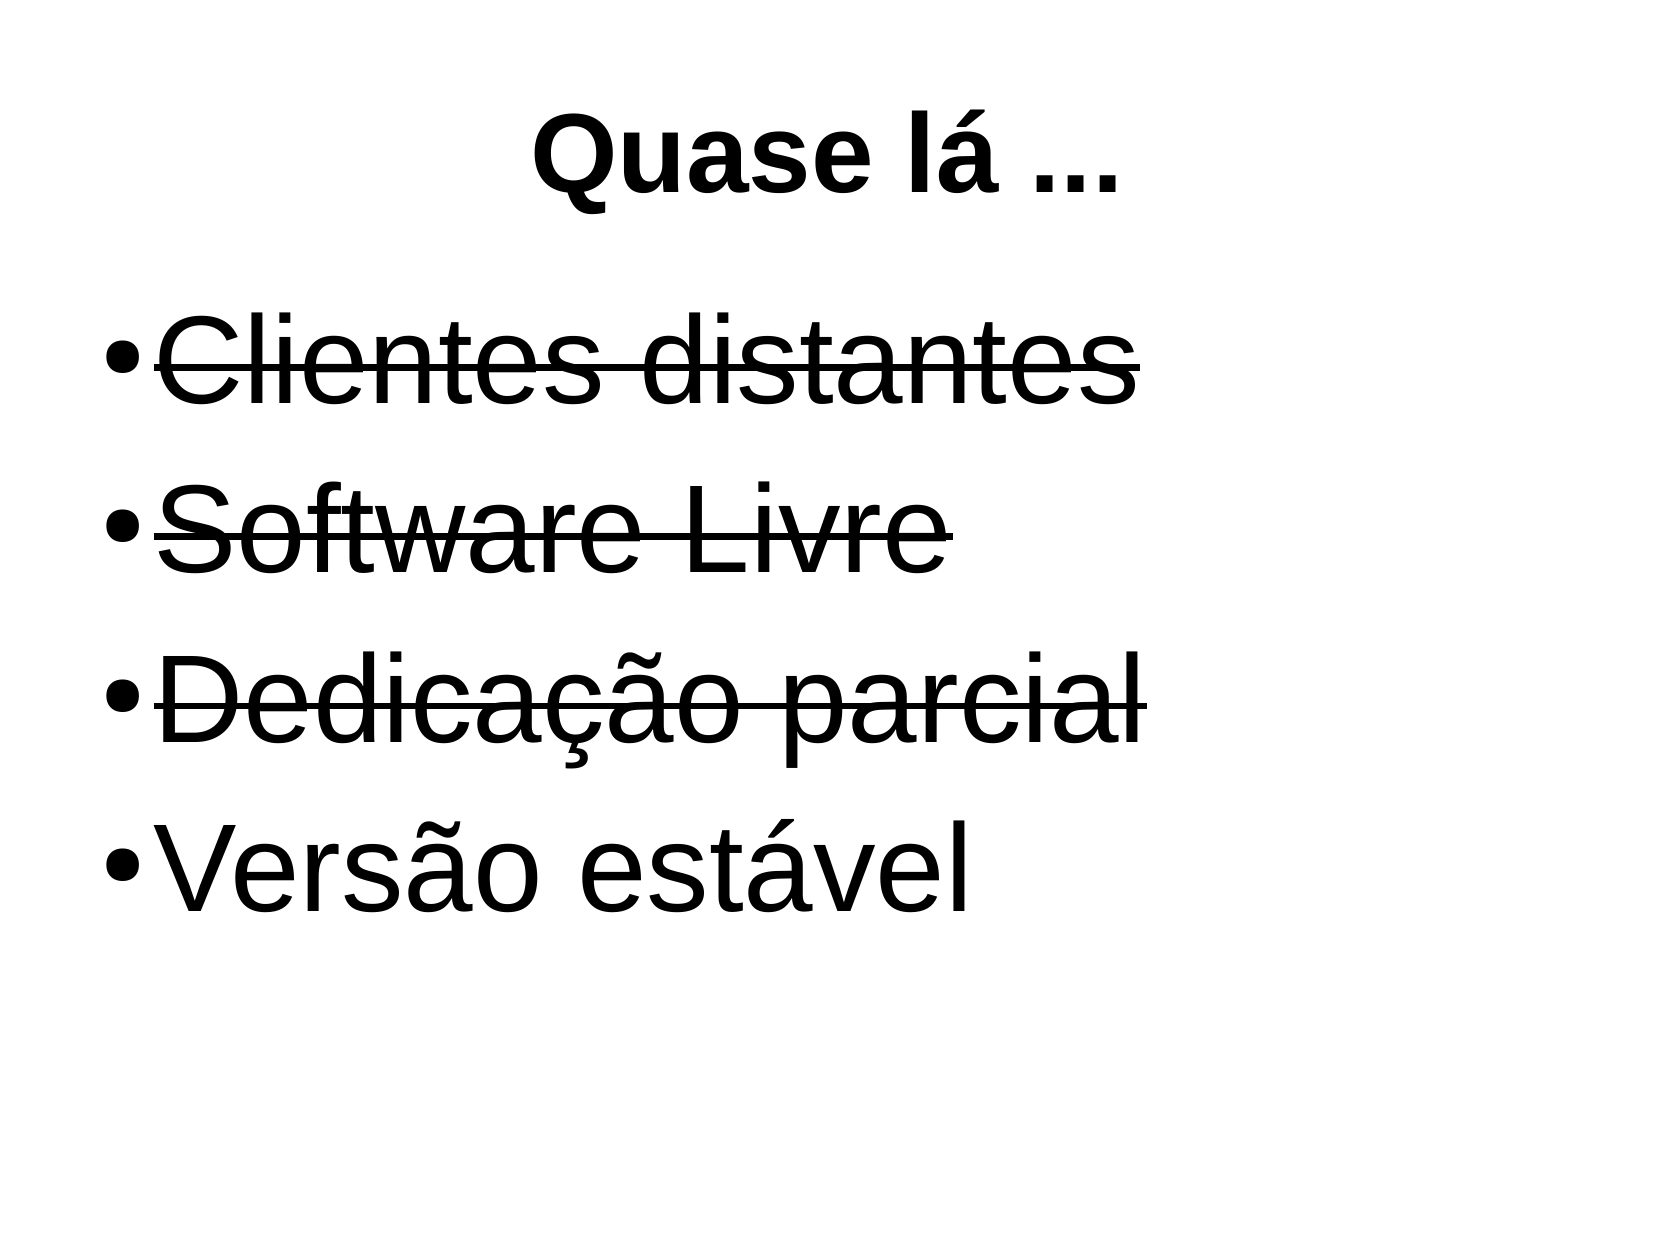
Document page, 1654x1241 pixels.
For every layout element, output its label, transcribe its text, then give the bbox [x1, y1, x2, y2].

list Clientes distantes Software Livre Dedicação parcial Versão estável [82, 290, 1571, 1109]
title Quase lá ... [82, 49, 1571, 257]
